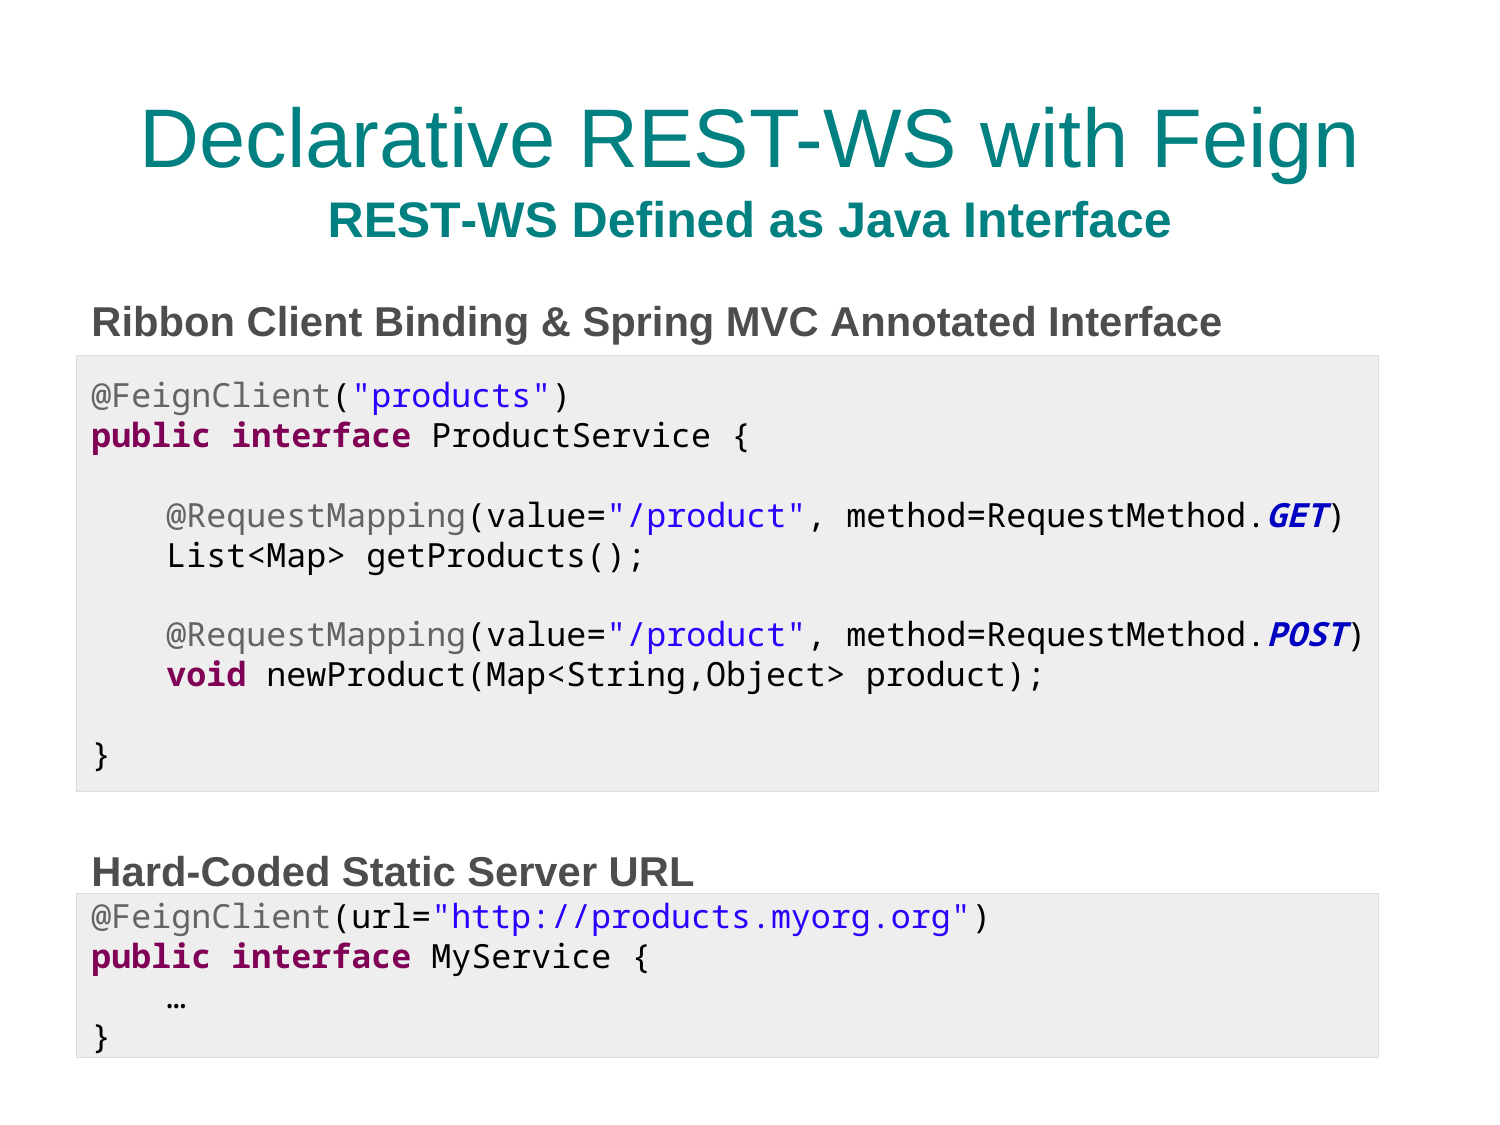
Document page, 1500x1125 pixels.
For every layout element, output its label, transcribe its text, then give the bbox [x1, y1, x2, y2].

text_box @FeignClient("products") public interface ProductService { @RequestMapping(value="/product", method=RequestMethod.GET) List<Map> getProducts(); @RequestMapping(value="/product", method=RequestMethod.POST) void newProduct(Map<String,Object> product); } [76, 355, 1379, 792]
text_box Ribbon Client Binding & Spring MVC Annotated Interface [76, 287, 1418, 354]
title Declarative REST-WS with Feign [75, 44, 1425, 180]
text_box Hard-Coded Static Server URL [76, 837, 1218, 903]
text_box REST-WS Defined as Java Interface [0, 180, 1500, 255]
text_box @FeignClient(url="http://products.myorg.org") public interface MyService { … } [76, 893, 1379, 1058]
